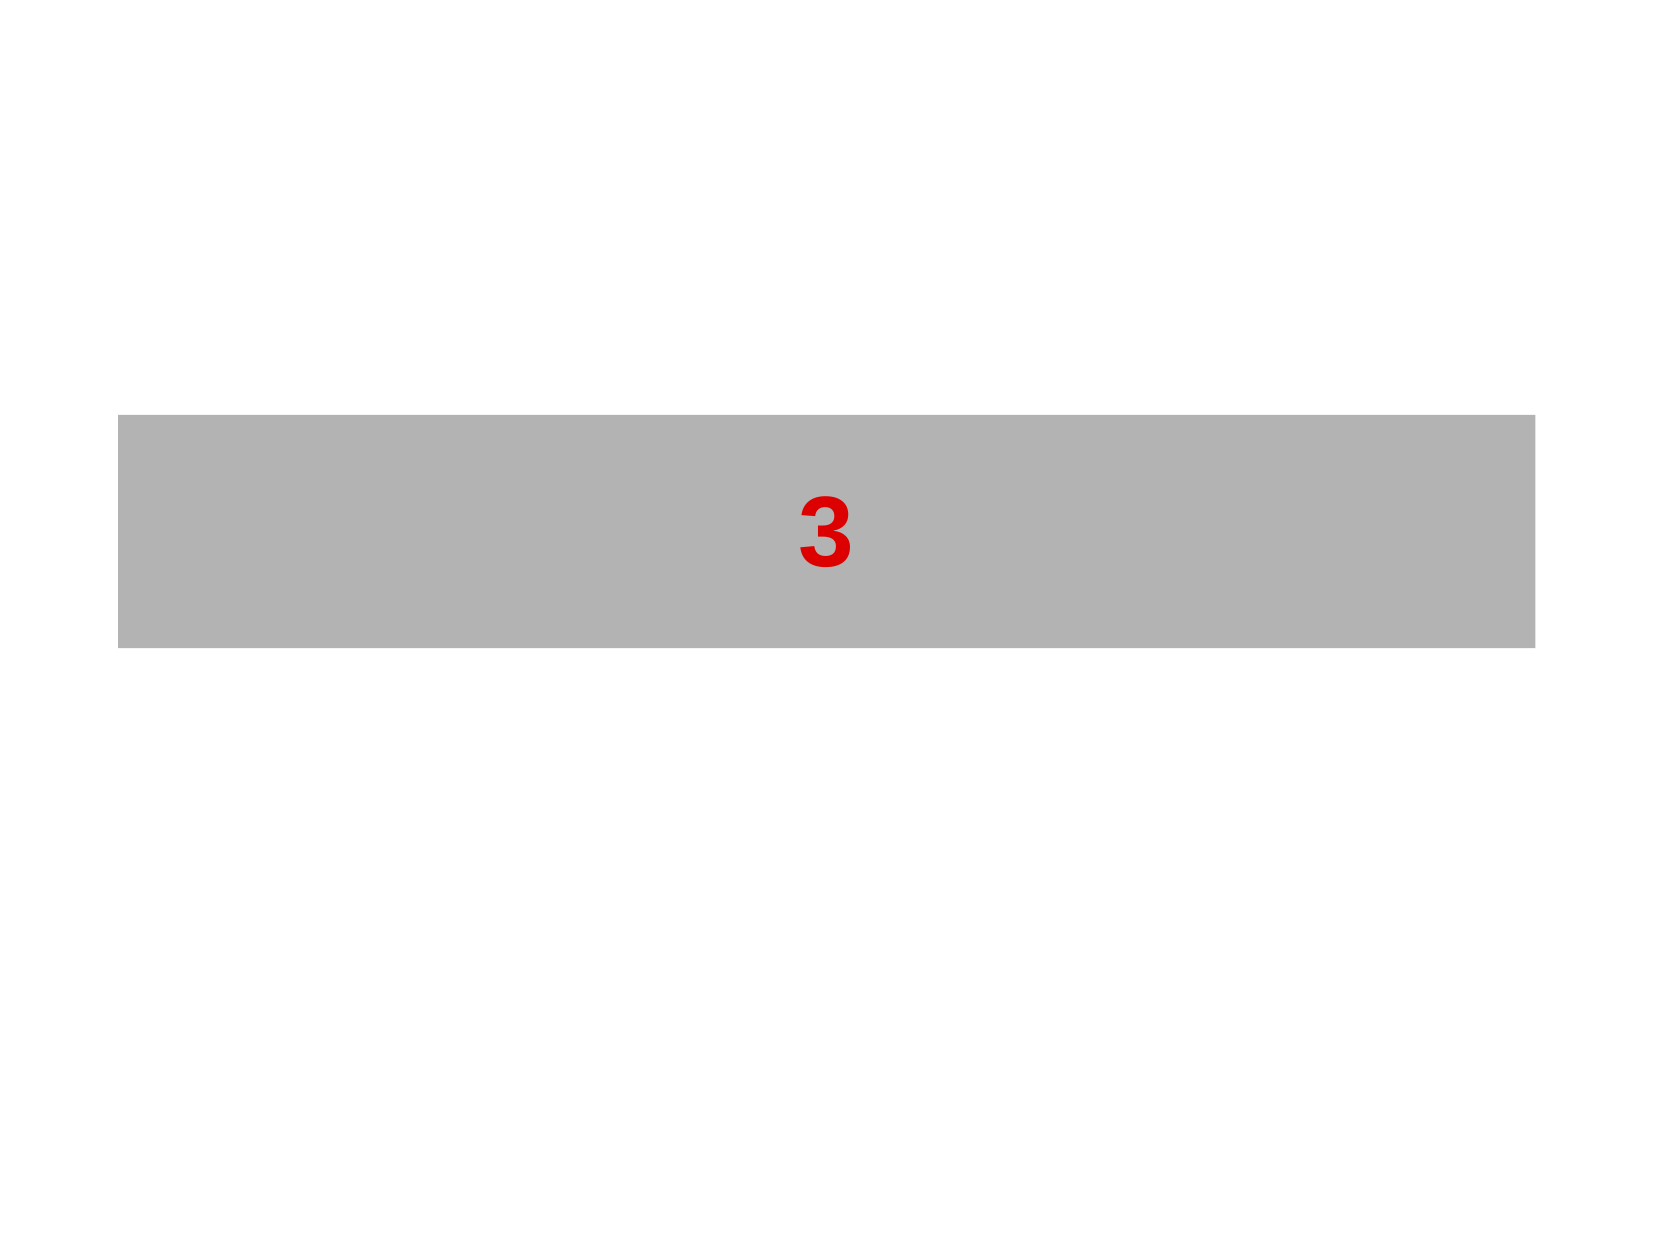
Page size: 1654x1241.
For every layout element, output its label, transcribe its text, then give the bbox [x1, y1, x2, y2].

text_box 3 [118, 414, 1536, 649]
